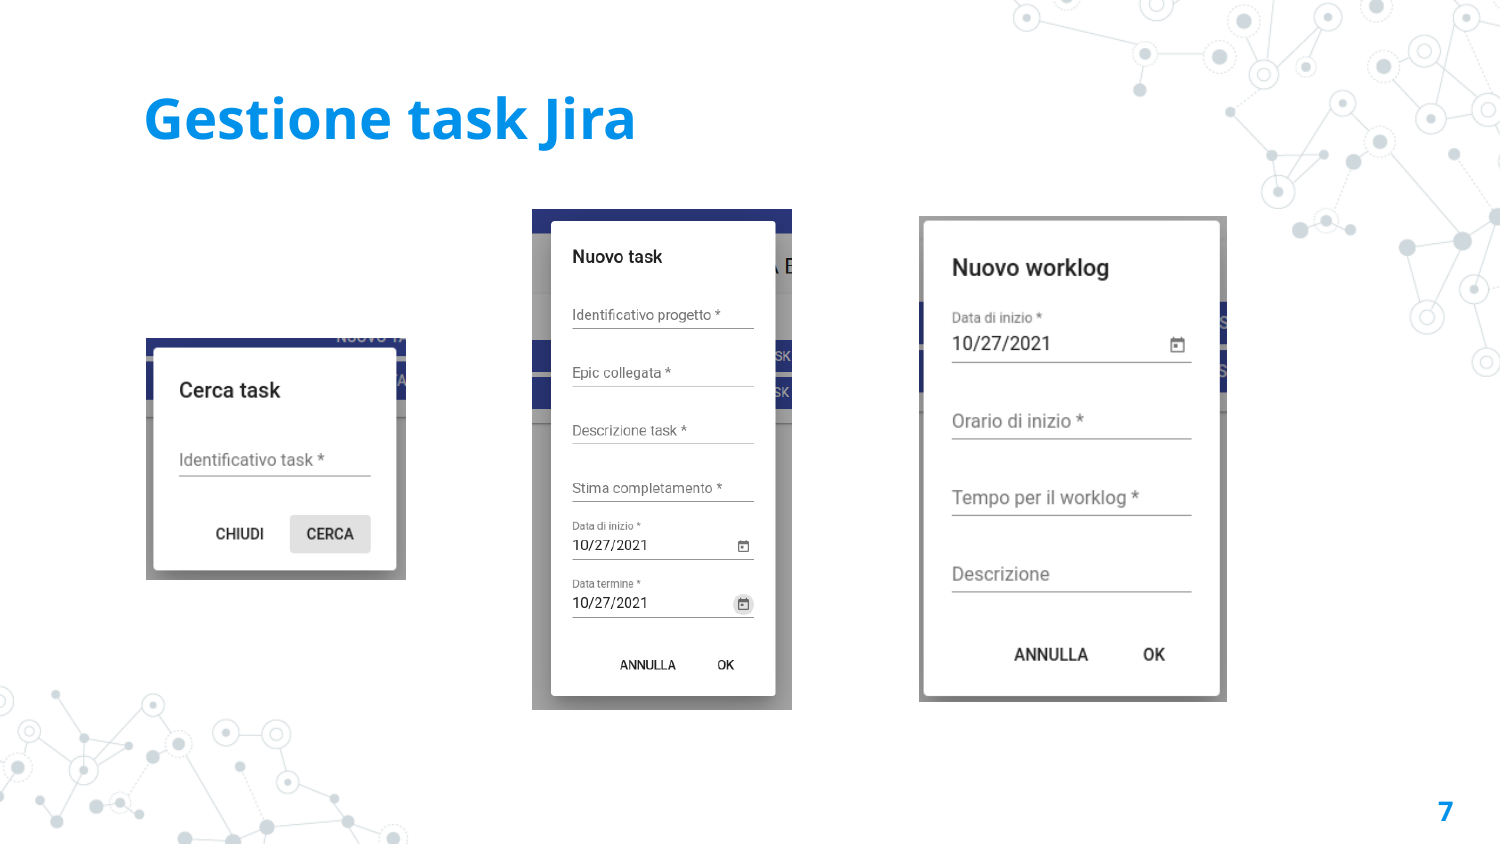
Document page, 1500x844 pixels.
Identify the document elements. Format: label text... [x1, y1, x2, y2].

title Gestione task Jira [128, 50, 1372, 166]
slide_number 1 [1378, 779, 1469, 844]
picture [0, 0, 1500, 844]
